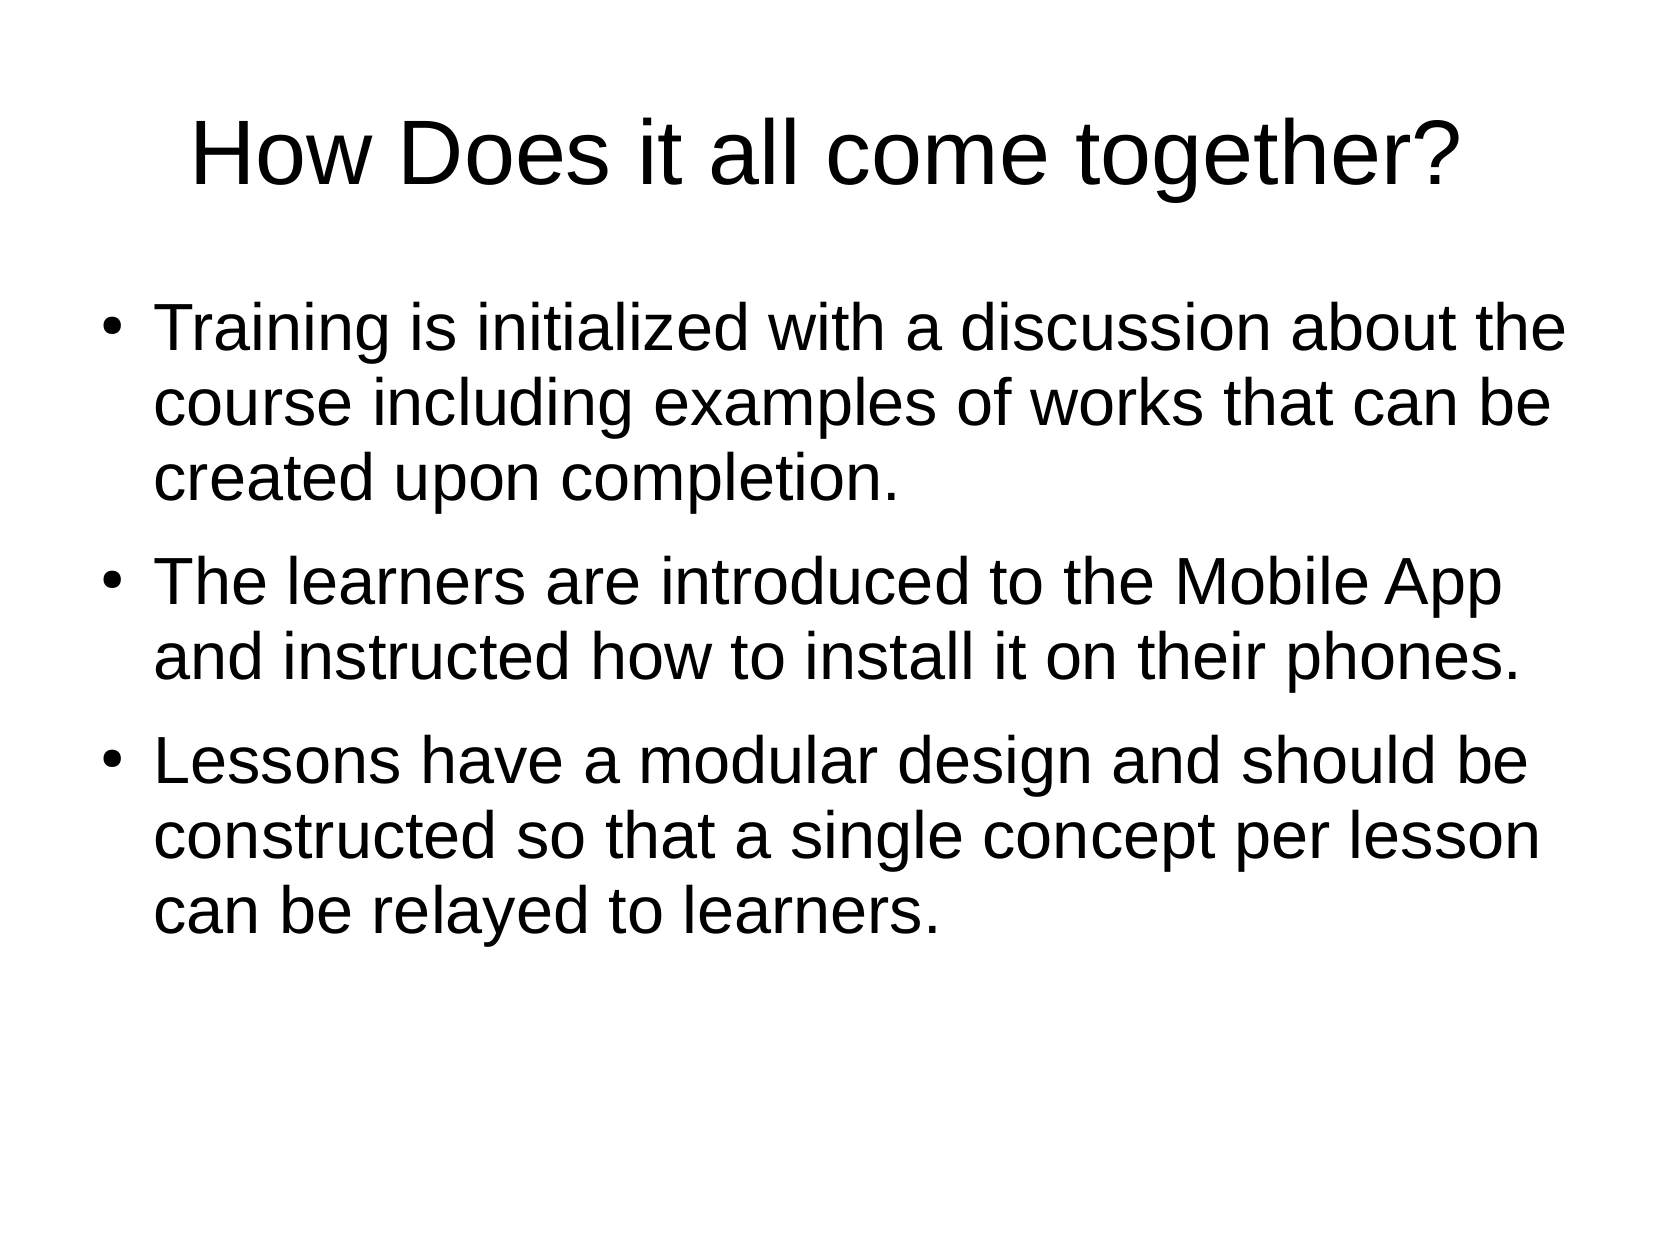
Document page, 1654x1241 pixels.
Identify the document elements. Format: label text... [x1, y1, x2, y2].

title How Does it all come together? [82, 49, 1571, 257]
list Training is initialized with a discussion about the course including examples of works that can be created upon completion. The learners are introduced to the Mobile App and instructed how to install it on their phones. Lessons have a modular design and should be constructed so that a single concept per lesson can be relayed to learners. [82, 290, 1571, 1010]
